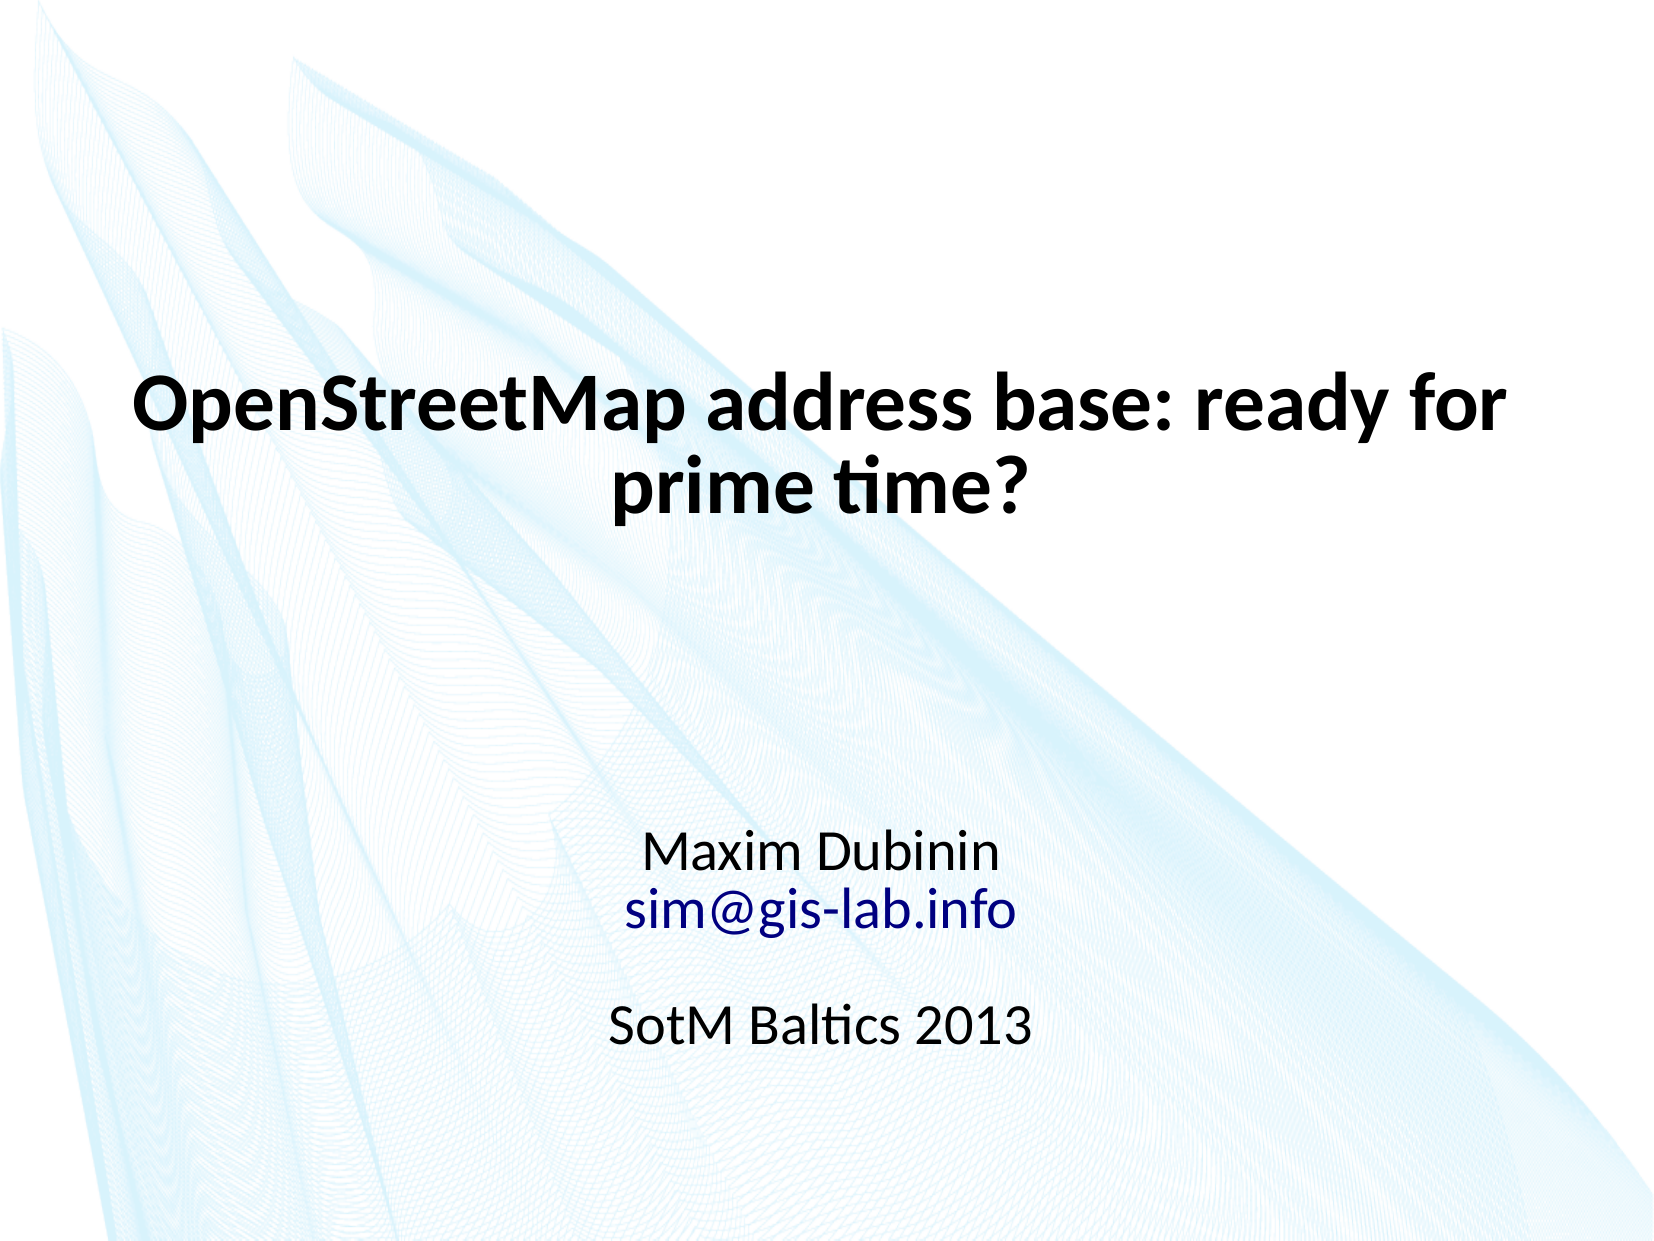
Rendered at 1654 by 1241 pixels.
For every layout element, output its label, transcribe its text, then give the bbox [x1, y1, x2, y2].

picture [0, 0, 1654, 1241]
text_box OpenStreetMap address base: ready for prime time? Maxim Dubinin sim@gis-lab.info SotM Baltics 2013 [82, 277, 1560, 1194]
